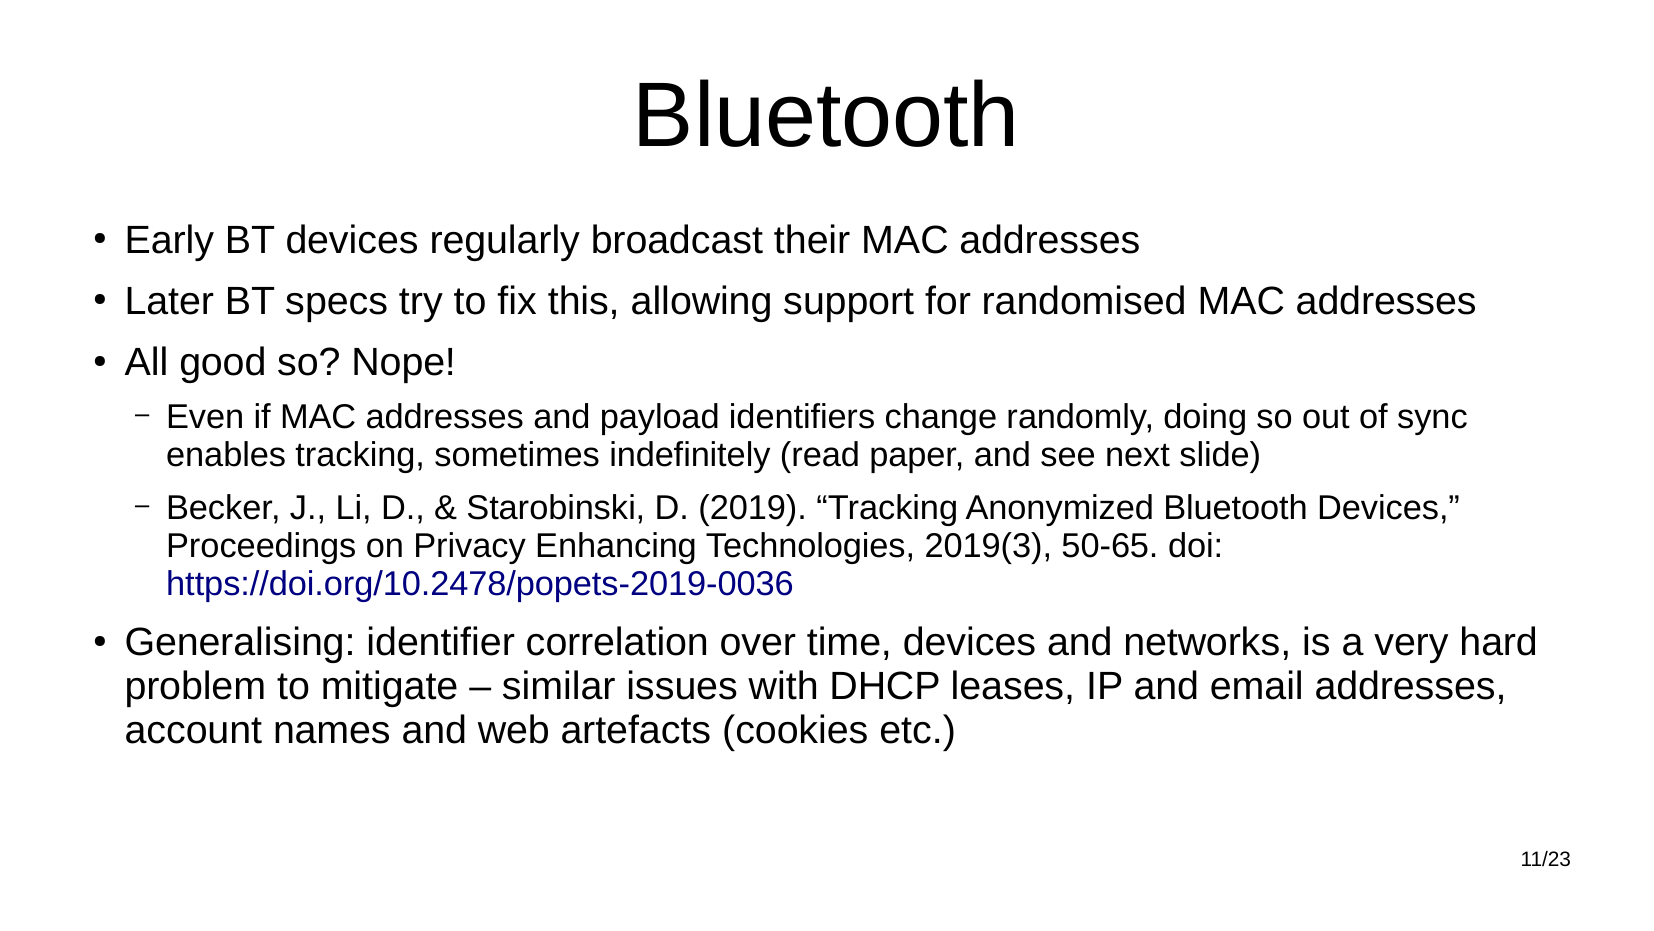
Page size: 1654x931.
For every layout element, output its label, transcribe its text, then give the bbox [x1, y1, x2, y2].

title Bluetooth [82, 37, 1571, 193]
list Early BT devices regularly broadcast their MAC addresses Later BT specs try to fix this, allowing support for randomised MAC addresses All good so? Nope! Even if MAC addresses and payload identifiers change randomly, doing so out of sync enables tracking, sometimes indefinitely (read paper, and see next slide) Becker, J., Li, D., & Starobinski, D. (2019). “Tracking Anonymized Bluetooth Devices,” Proceedings on Privacy Enhancing Technologies, 2019(3), 50-65. doi: https://doi.org/10.2478/popets-2019-0036 Generalising: identifier correlation over time, devices and networks, is a very hard problem to mitigate – similar issues with DHCP leases, IP and email addresses, account names and web artefacts (cookies etc.) [82, 217, 1571, 758]
